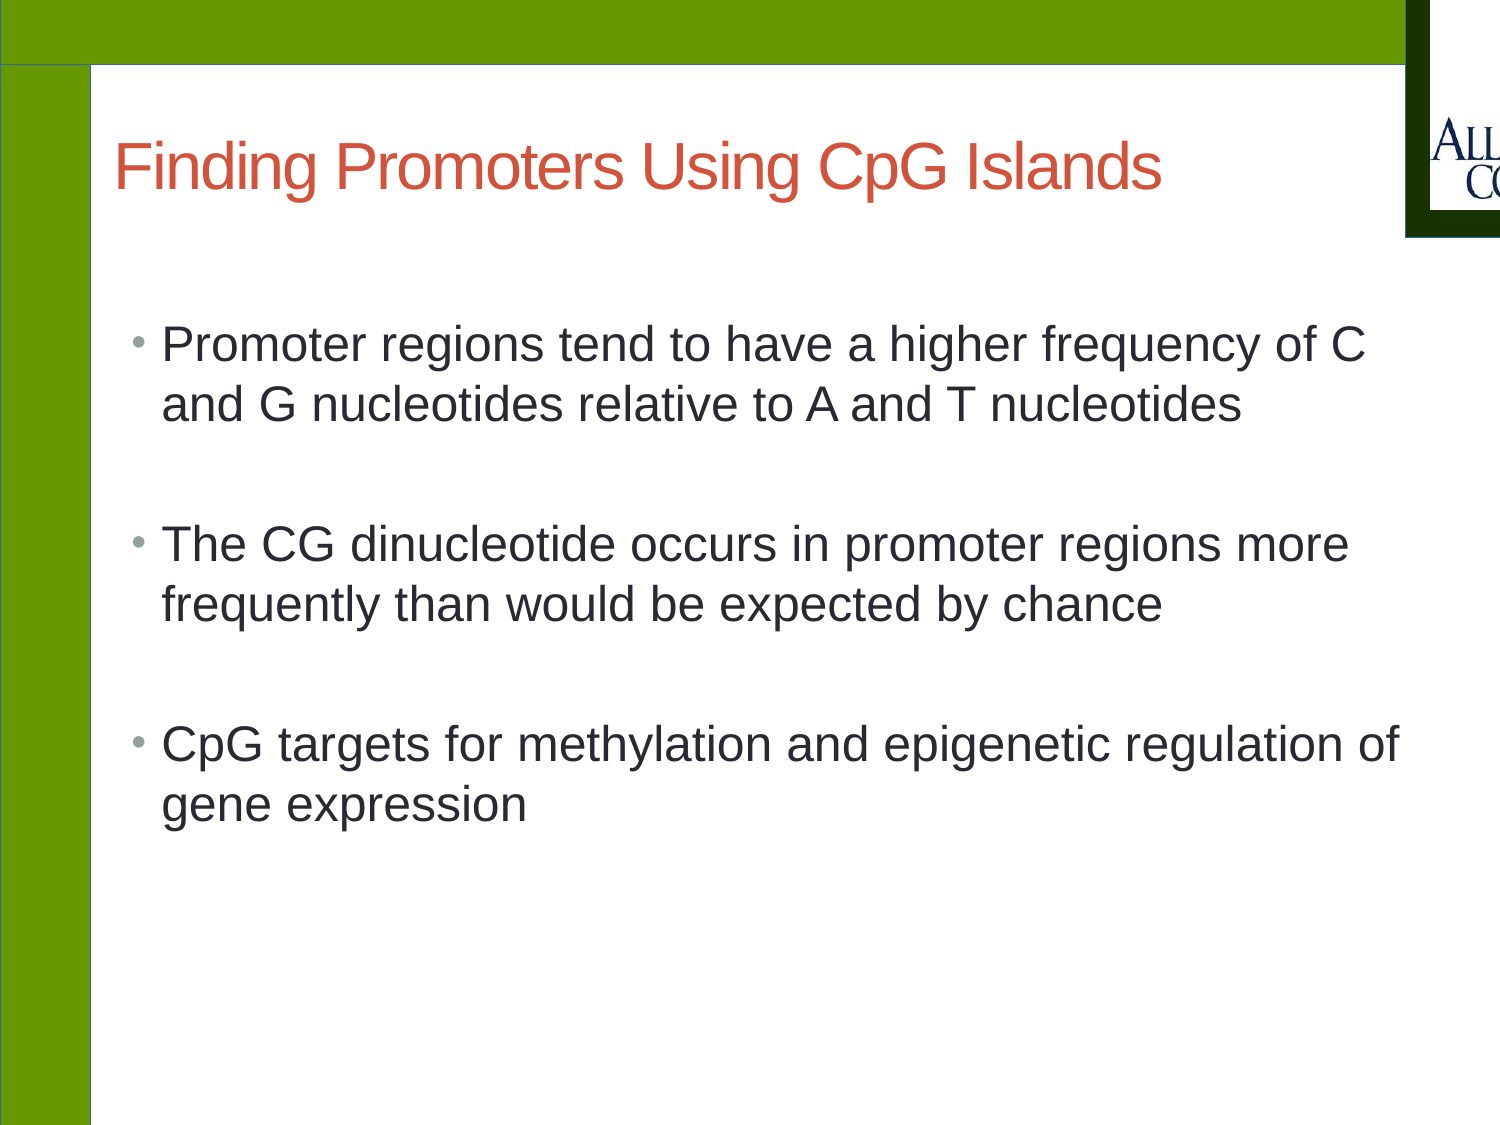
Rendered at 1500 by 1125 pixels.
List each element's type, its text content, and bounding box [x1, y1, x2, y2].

list Promoter regions tend to have a higher frequency of C and G nucleotides relative to A and T nucleotides The CG dinucleotide occurs in promoter regions more frequently than would be expected by chance CpG targets for methylation and epigenetic regulation of gene expression [116, 303, 1467, 894]
picture [1430, 0, 1500, 210]
text_box [0, 0, 1500, 1125]
title Finding Promoters Using CpG Islands [98, 81, 1449, 245]
